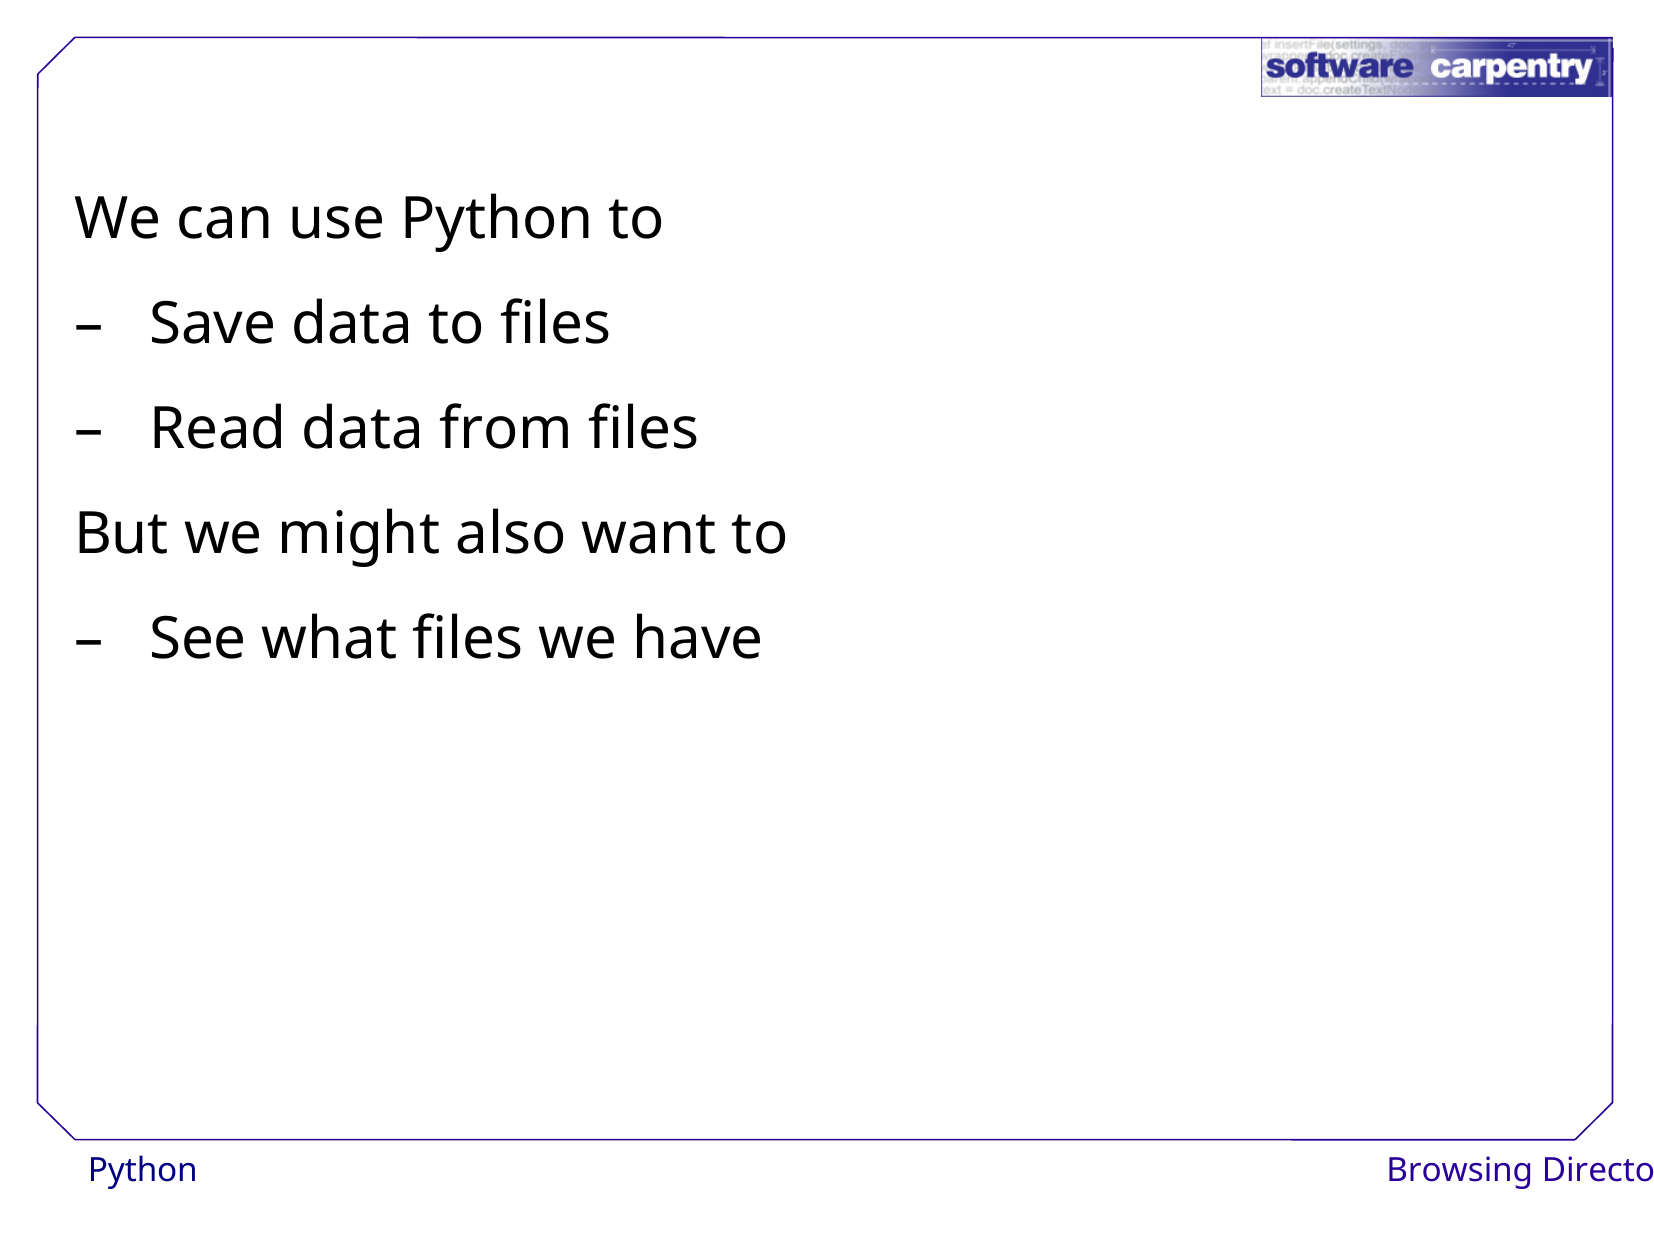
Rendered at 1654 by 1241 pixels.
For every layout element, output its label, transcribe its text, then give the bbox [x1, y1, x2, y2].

picture [1261, 39, 1613, 97]
text_box We can use Python to – Save data to files – Read data from files But we might also want to – See what files we have [59, 137, 954, 784]
